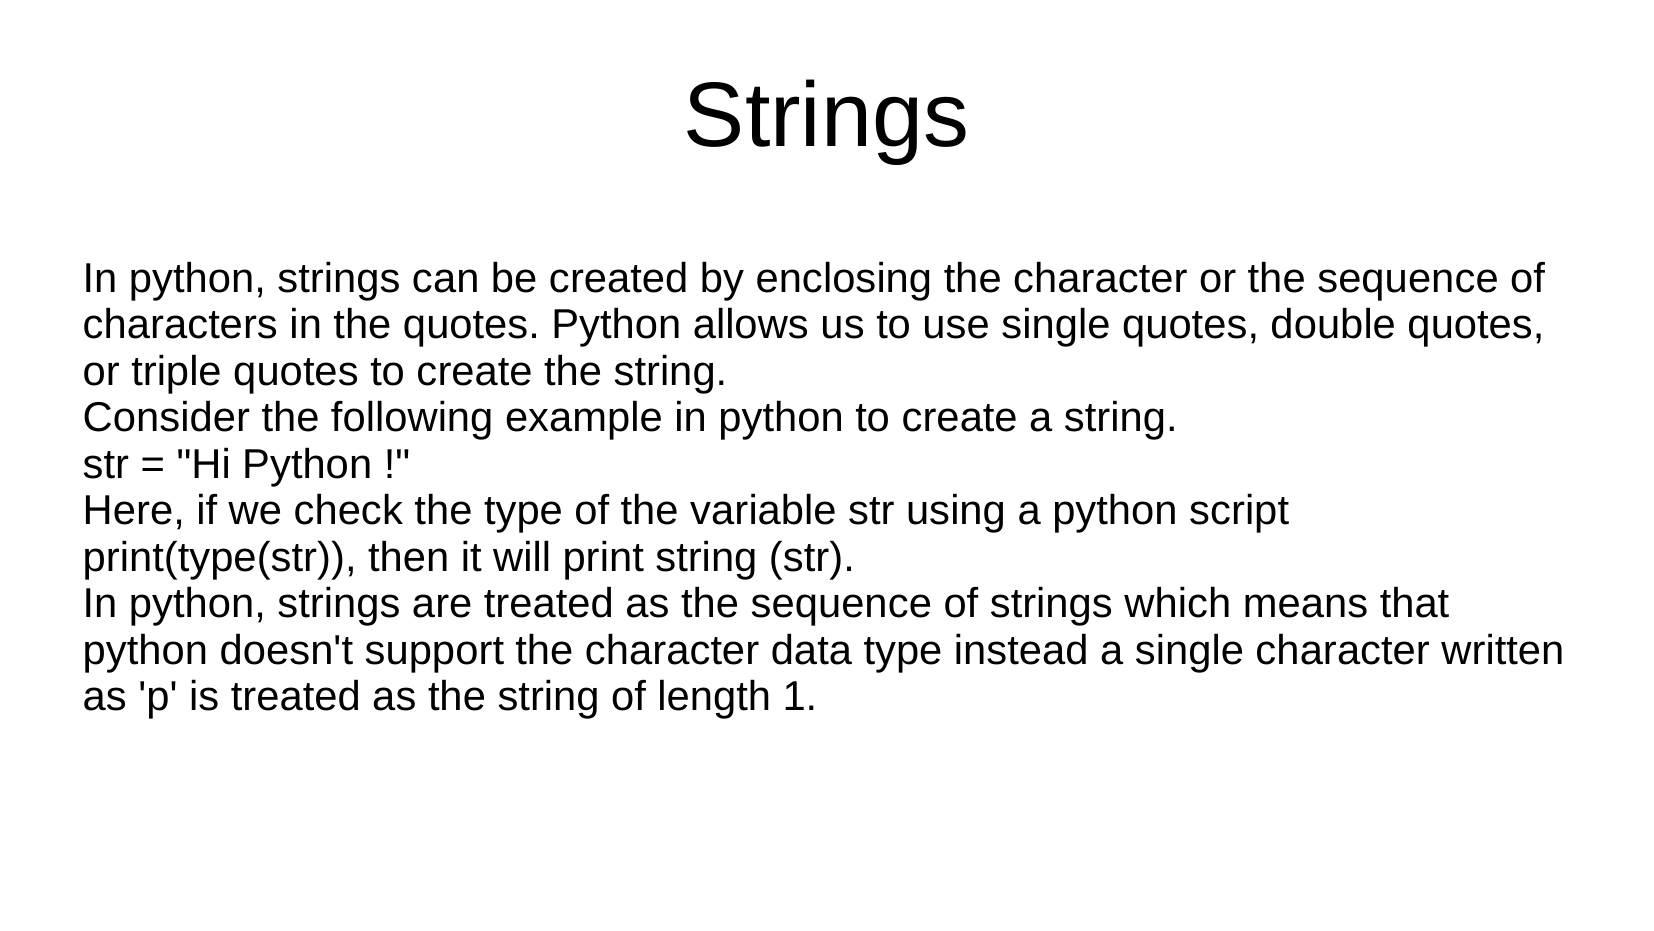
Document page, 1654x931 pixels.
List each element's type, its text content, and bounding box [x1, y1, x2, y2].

subtitle In python, strings can be created by enclosing the character or the sequence of characters in the quotes. Python allows us to use single quotes, double quotes, or triple quotes to create the string. Consider the following example in python to create a string. str = "Hi Python !" Here, if we check the type of the variable str using a python script print(type(str)), then it will print string (str). In python, strings are treated as the sequence of strings which means that python doesn't support the character data type instead a single character written as 'p' is treated as the string of length 1. [82, 217, 1571, 757]
title Strings [82, 37, 1571, 193]
